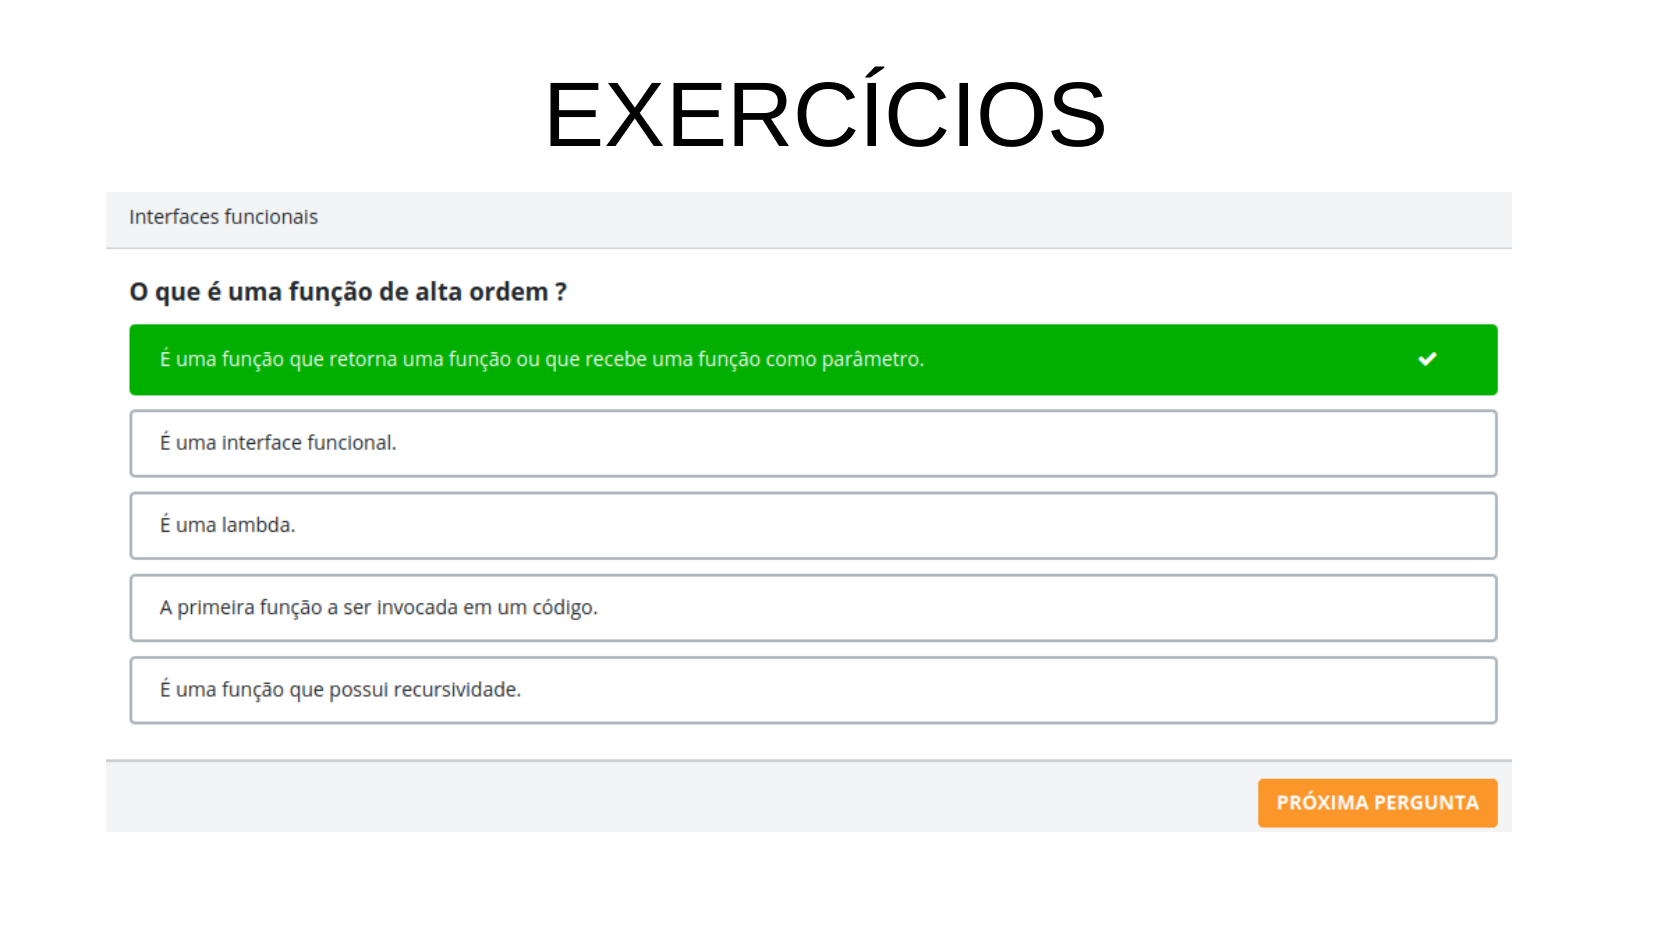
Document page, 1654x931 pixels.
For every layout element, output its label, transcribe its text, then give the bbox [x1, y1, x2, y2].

picture [106, 192, 1512, 832]
title EXERCÍCIOS [82, 37, 1571, 193]
